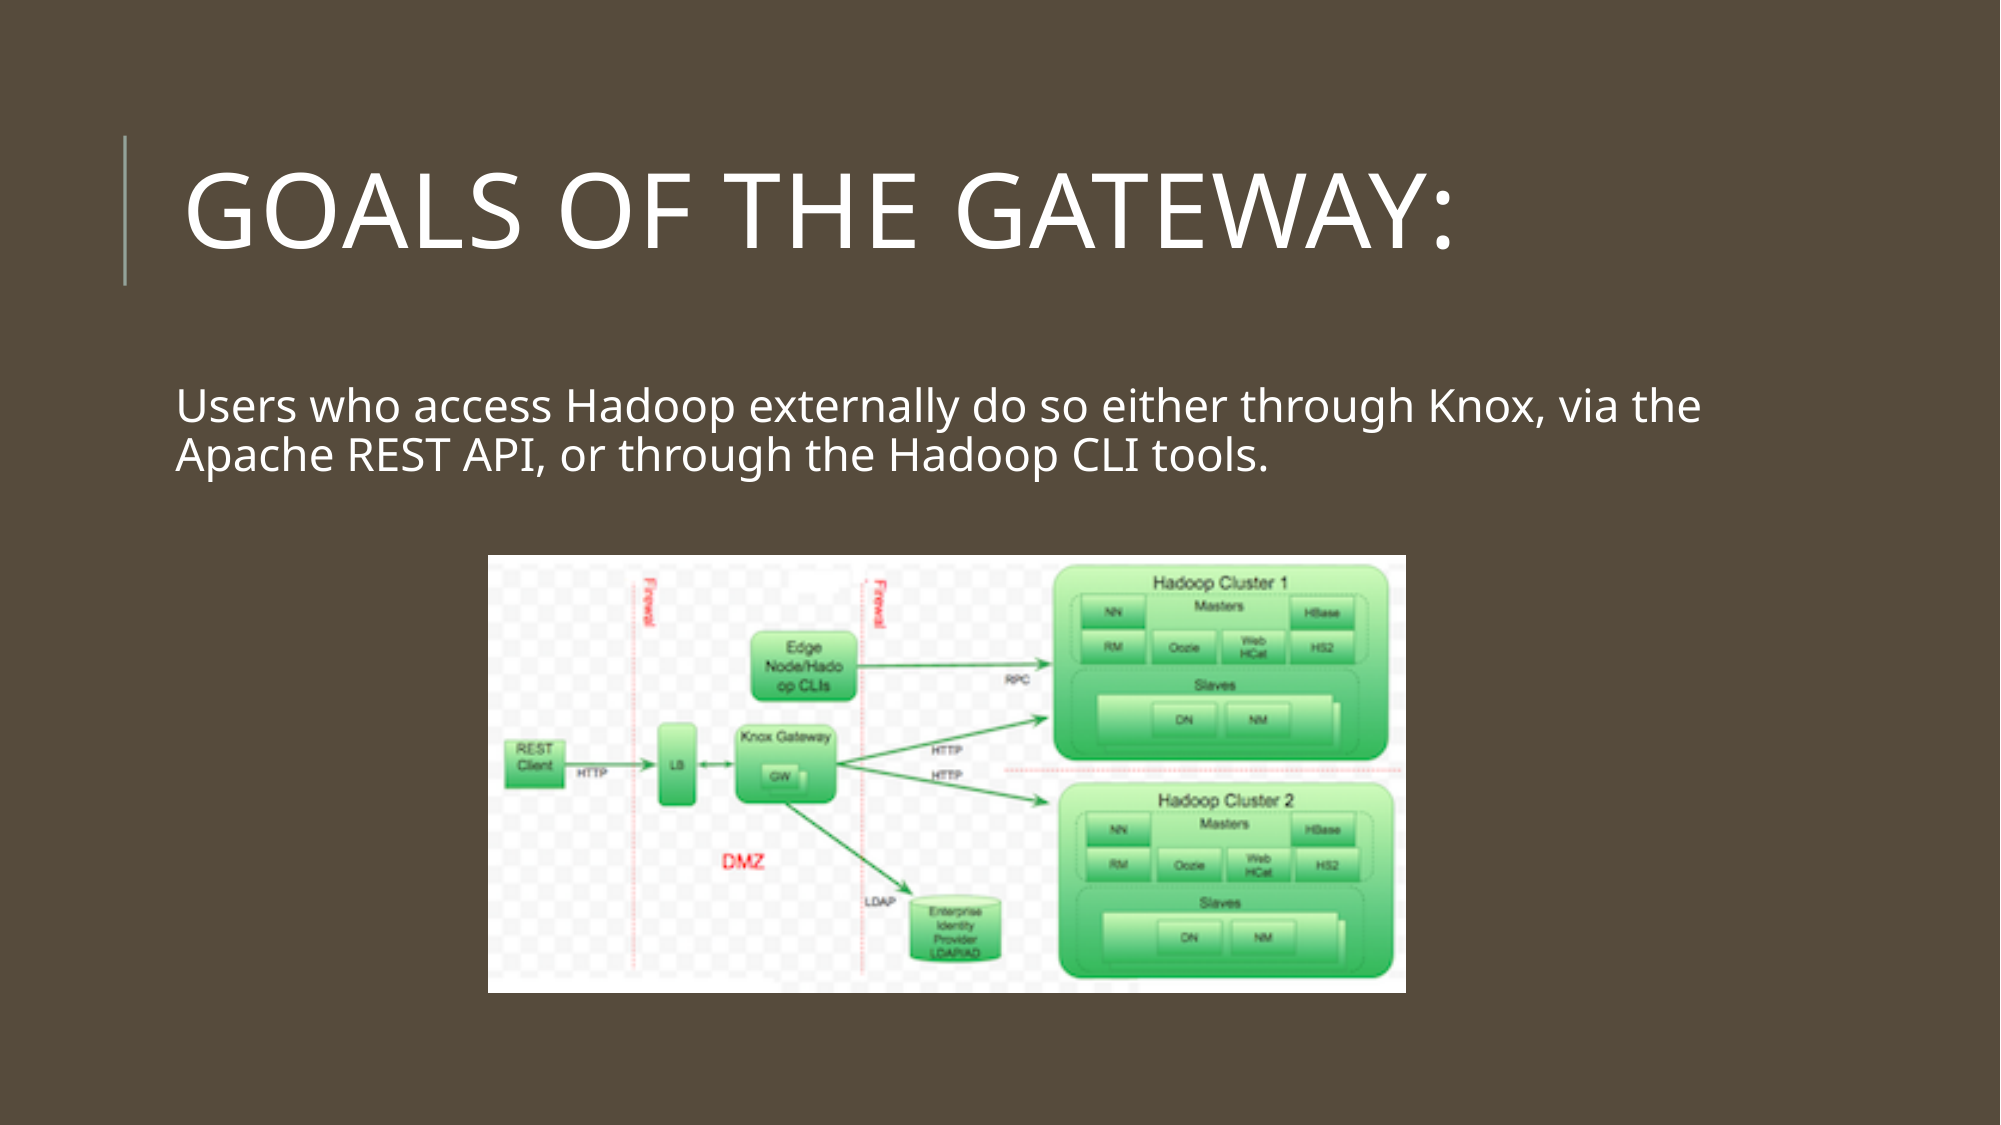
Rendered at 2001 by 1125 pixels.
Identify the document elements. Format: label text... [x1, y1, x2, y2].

picture [488, 555, 1406, 993]
list Users who access Hadoop externally do so either through Knox, via the Apache REST API, or through the Hadoop CLI tools. [168, 375, 1763, 520]
title goals of the gateway: [168, 96, 1763, 342]
